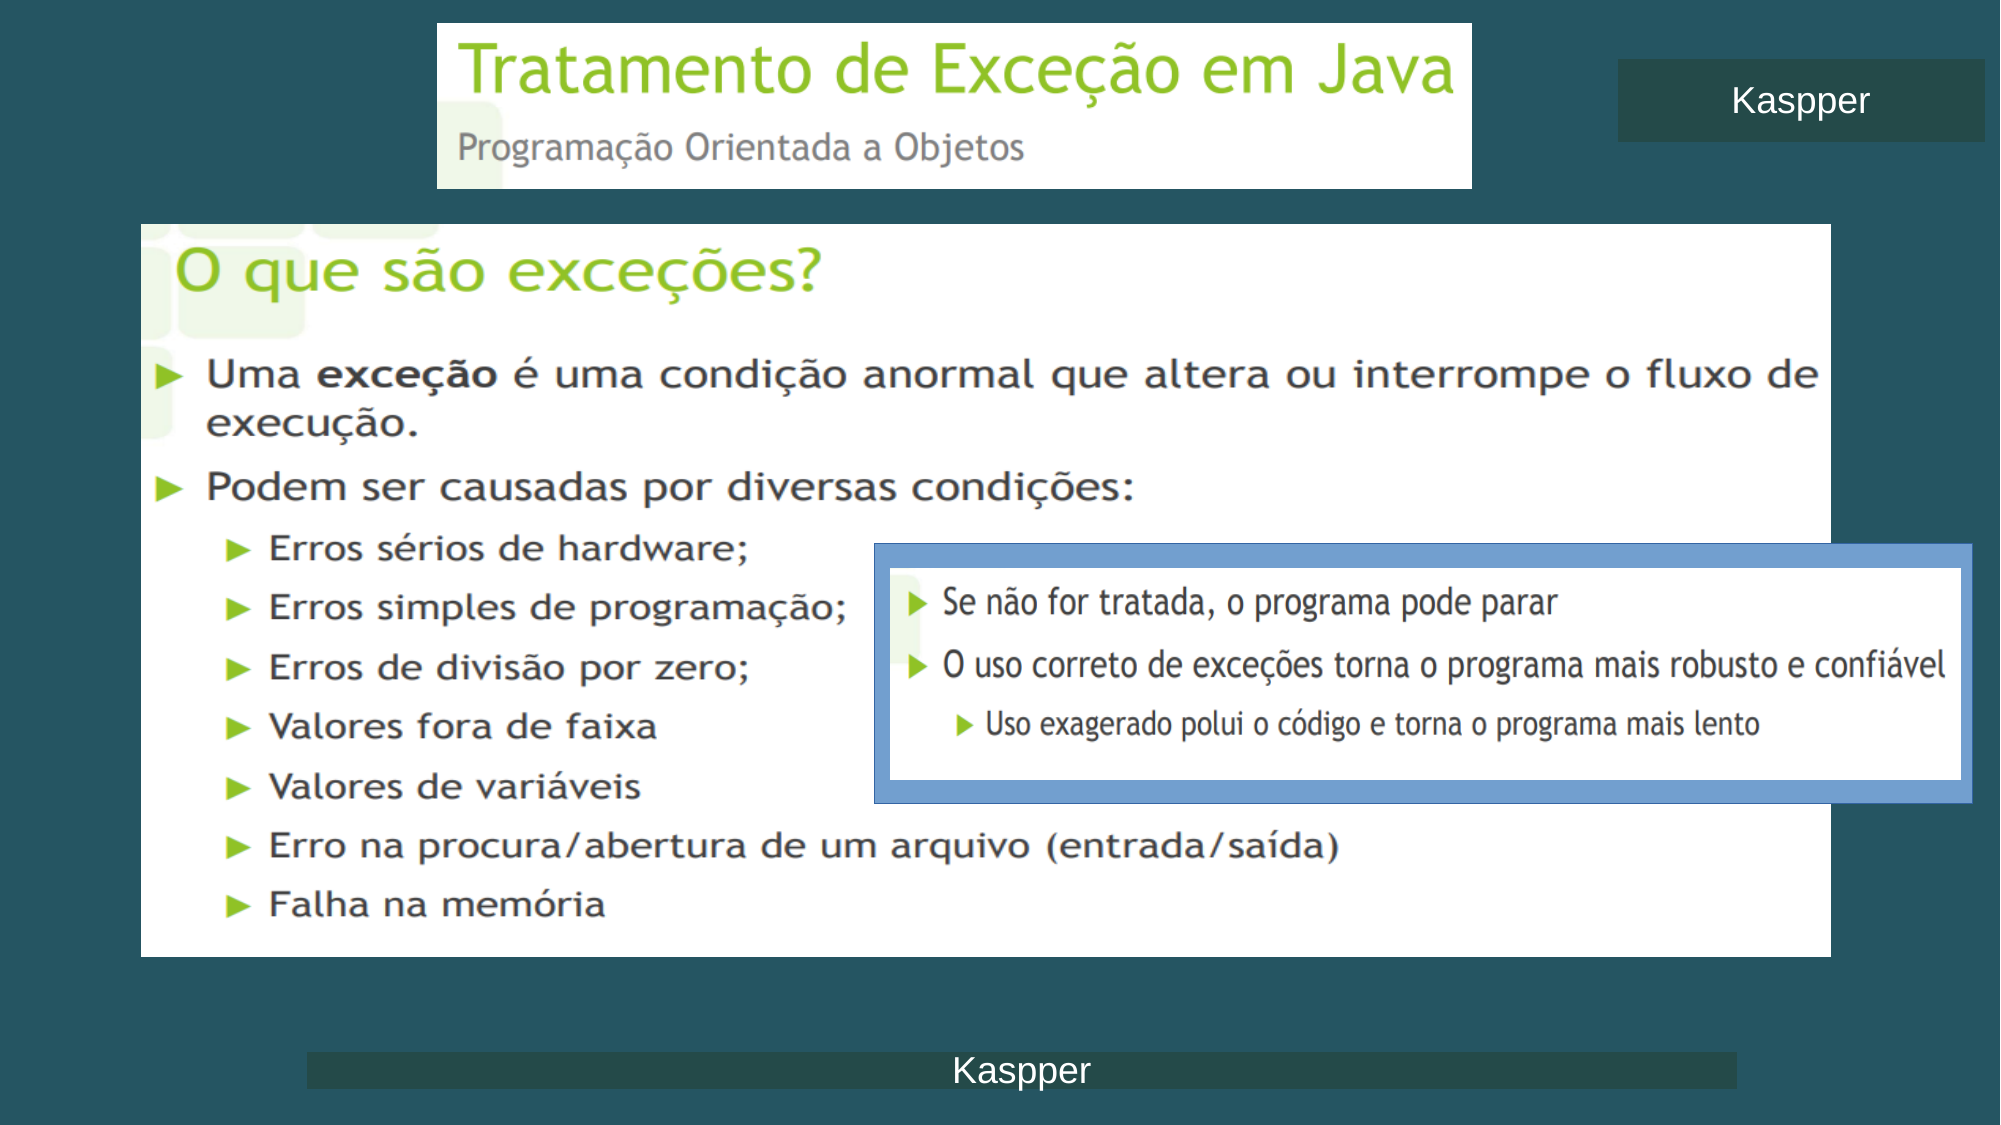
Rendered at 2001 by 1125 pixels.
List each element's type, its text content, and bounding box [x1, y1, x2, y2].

picture [141, 224, 1831, 957]
picture [437, 23, 1472, 189]
text_box [874, 543, 1973, 804]
text_box Kaspper [1618, 59, 1985, 142]
picture [890, 568, 1961, 780]
text_box Kaspper [1022, 1065, 1032, 1081]
text_box Kaspper [307, 1052, 1737, 1089]
text_box Kaspper [1043, 1065, 1053, 1081]
